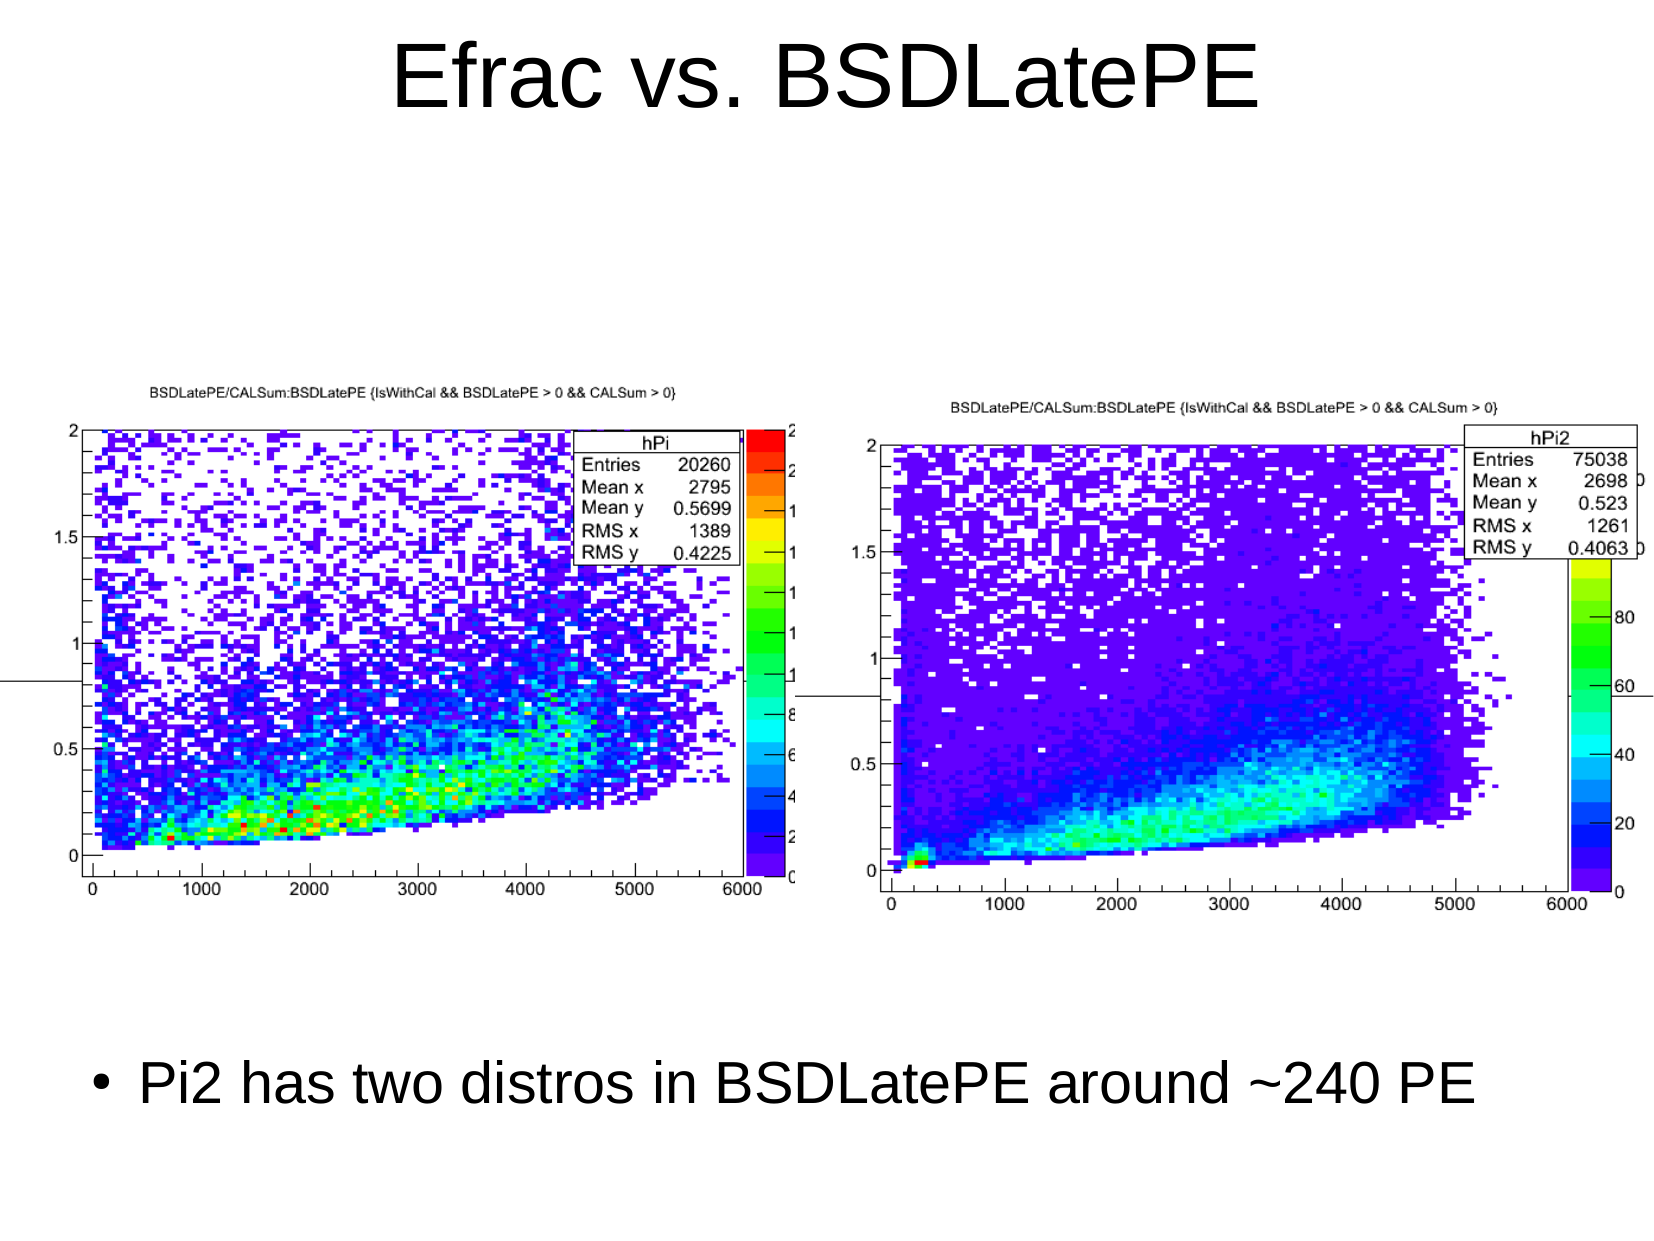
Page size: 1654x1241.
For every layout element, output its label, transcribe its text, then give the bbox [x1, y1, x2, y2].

picture [0, 374, 1654, 948]
list Pi2 has two distros in BSDLatePE around ~240 PE [75, 1050, 1531, 1171]
title Efrac vs. BSDLatePE [82, 0, 1571, 180]
